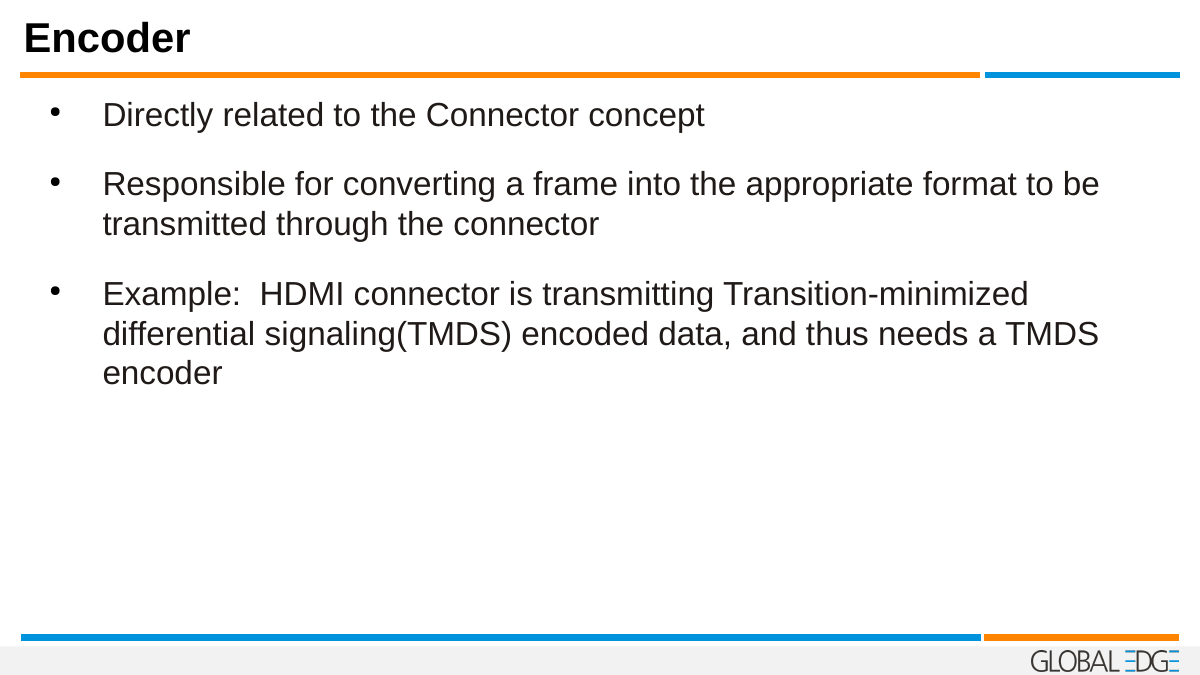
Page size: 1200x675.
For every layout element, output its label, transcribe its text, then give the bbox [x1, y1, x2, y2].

list Directly related to the Connector concept Responsible for converting a frame into the appropriate format to be transmitted through the connector Example: HDMI connector is transmitting Transition-minimized differential signaling(TMDS) encoded data, and thus needs a TMDS encoder [20, 87, 1179, 628]
title Encoder [12, 9, 1088, 63]
picture [1031, 650, 1179, 672]
